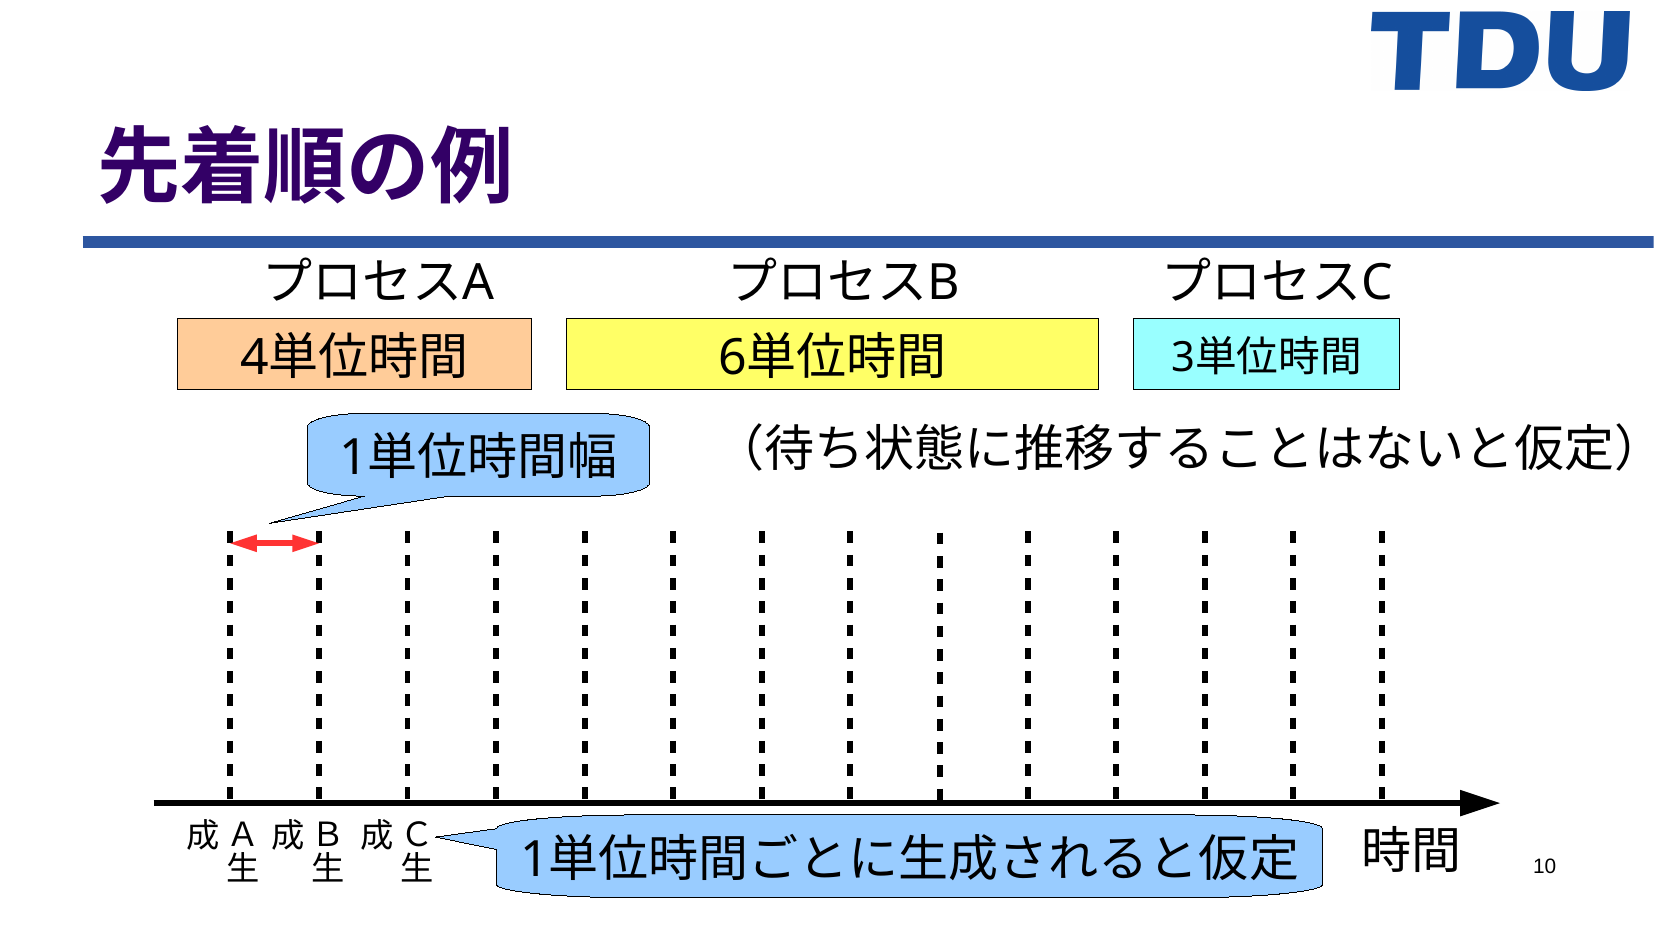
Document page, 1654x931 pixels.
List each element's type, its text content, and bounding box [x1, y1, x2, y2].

text_box Ｃ生成 [371, 803, 443, 931]
text_box プロセスA [248, 242, 491, 317]
title 先着順の例 [82, 51, 1571, 228]
text_box 6単位時間 [566, 318, 1099, 390]
text_box Ｂ生成 [284, 803, 355, 924]
text_box 1単位時間ごとに生成されると仮定 [435, 814, 1323, 898]
picture [1371, 11, 1630, 91]
text_box Ａ生成 [199, 803, 270, 924]
text_box プロセスB [713, 242, 957, 317]
text_box プロセスC [1146, 242, 1394, 317]
text_box 3単位時間 [1133, 318, 1400, 390]
text_box （待ち状態に推移することはないと仮定） [699, 409, 1571, 485]
text_box 1単位時間幅 [269, 413, 650, 524]
text_box 時間 [1346, 811, 1477, 886]
text_box 4単位時間 [177, 318, 532, 390]
